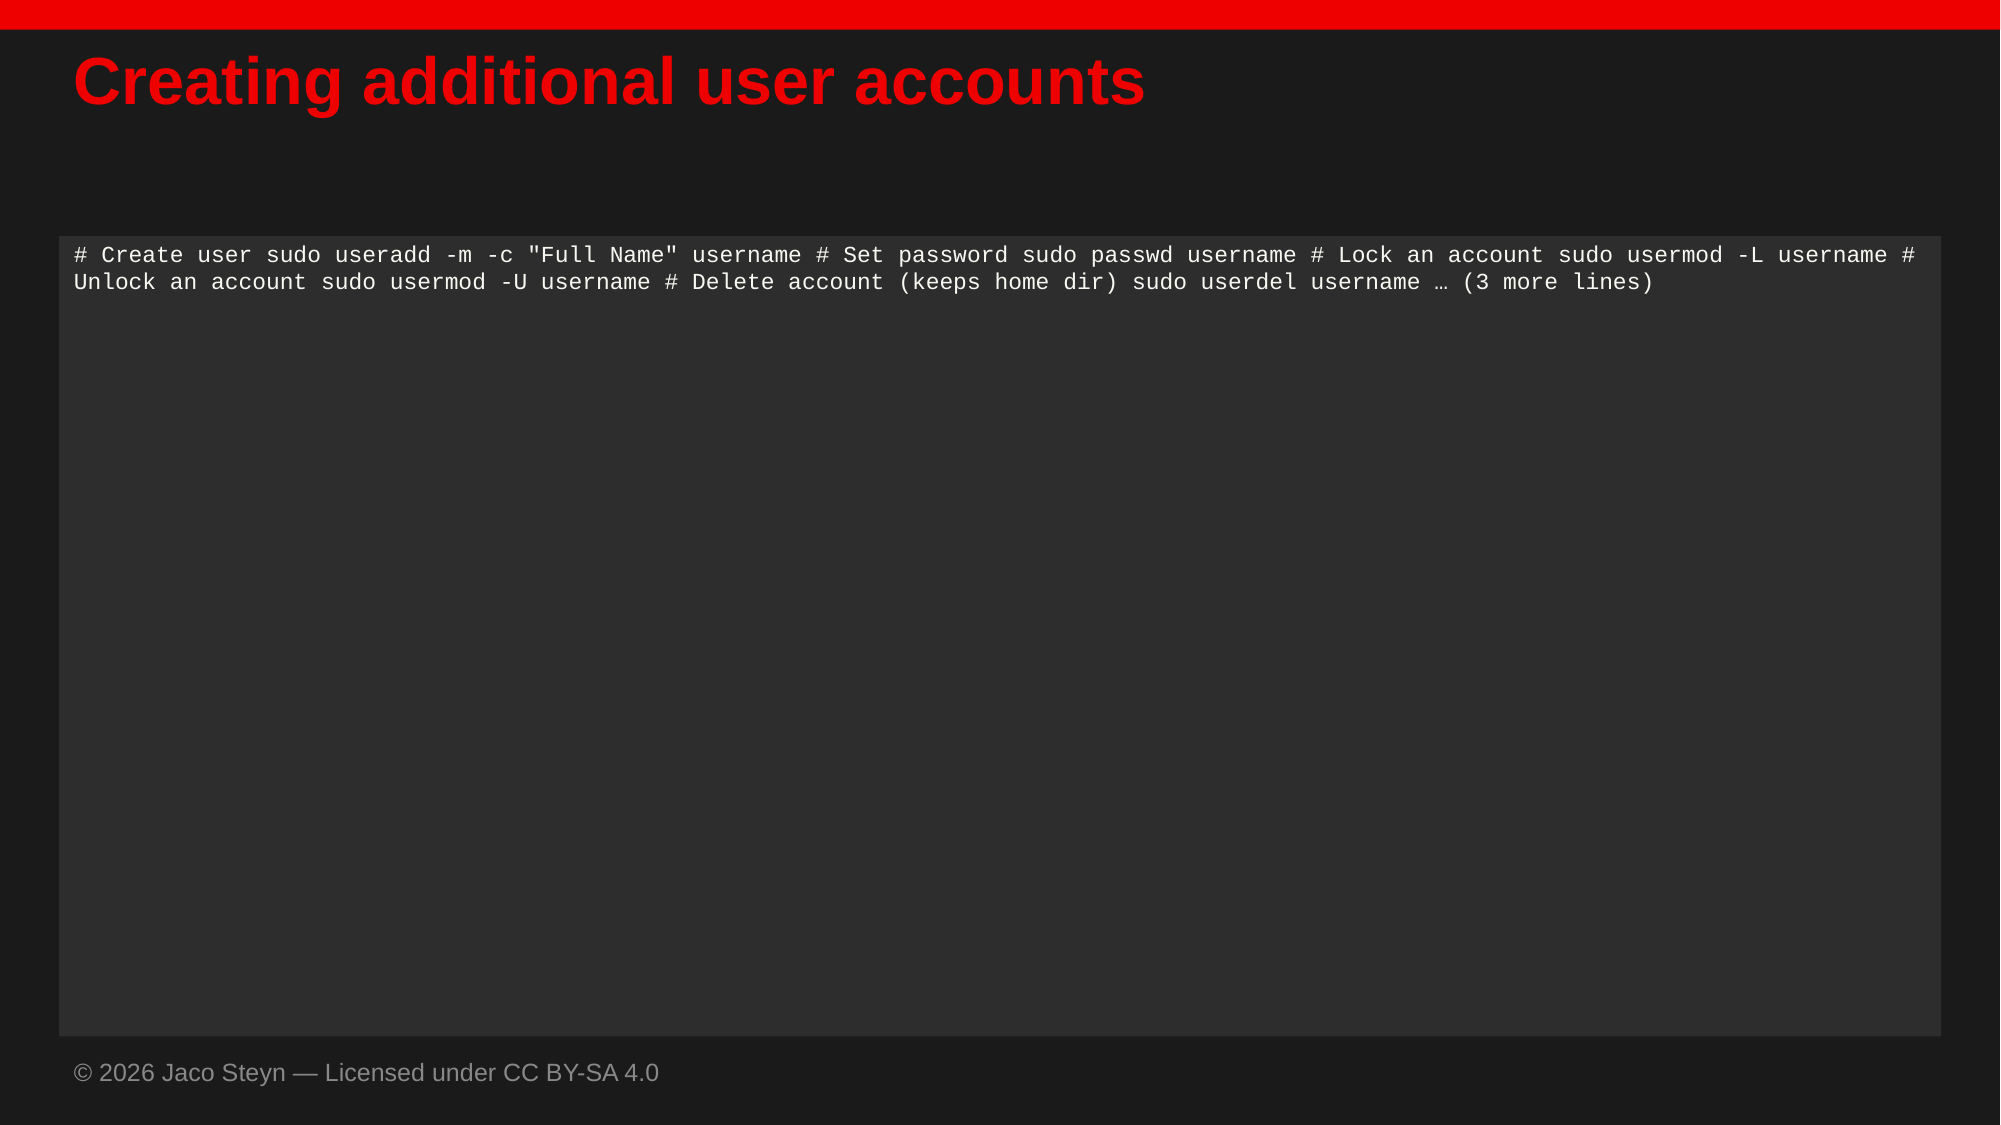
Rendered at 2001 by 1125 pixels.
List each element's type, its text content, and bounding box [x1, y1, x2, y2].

text_box © 2026 Jaco Steyn — Licensed under CC BY-SA 4.0 [59, 1051, 1942, 1093]
text_box Creating additional user accounts [59, 36, 1942, 208]
text_box # Create user sudo useradd -m -c "Full Name" username # Set password sudo passwd username # Lock an account sudo usermod -L username # Unlock an account sudo usermod -U username # Delete account (keeps home dir) sudo userdel username … (3 more lines) [59, 236, 1942, 1037]
text_box [0, 0, 2001, 30]
